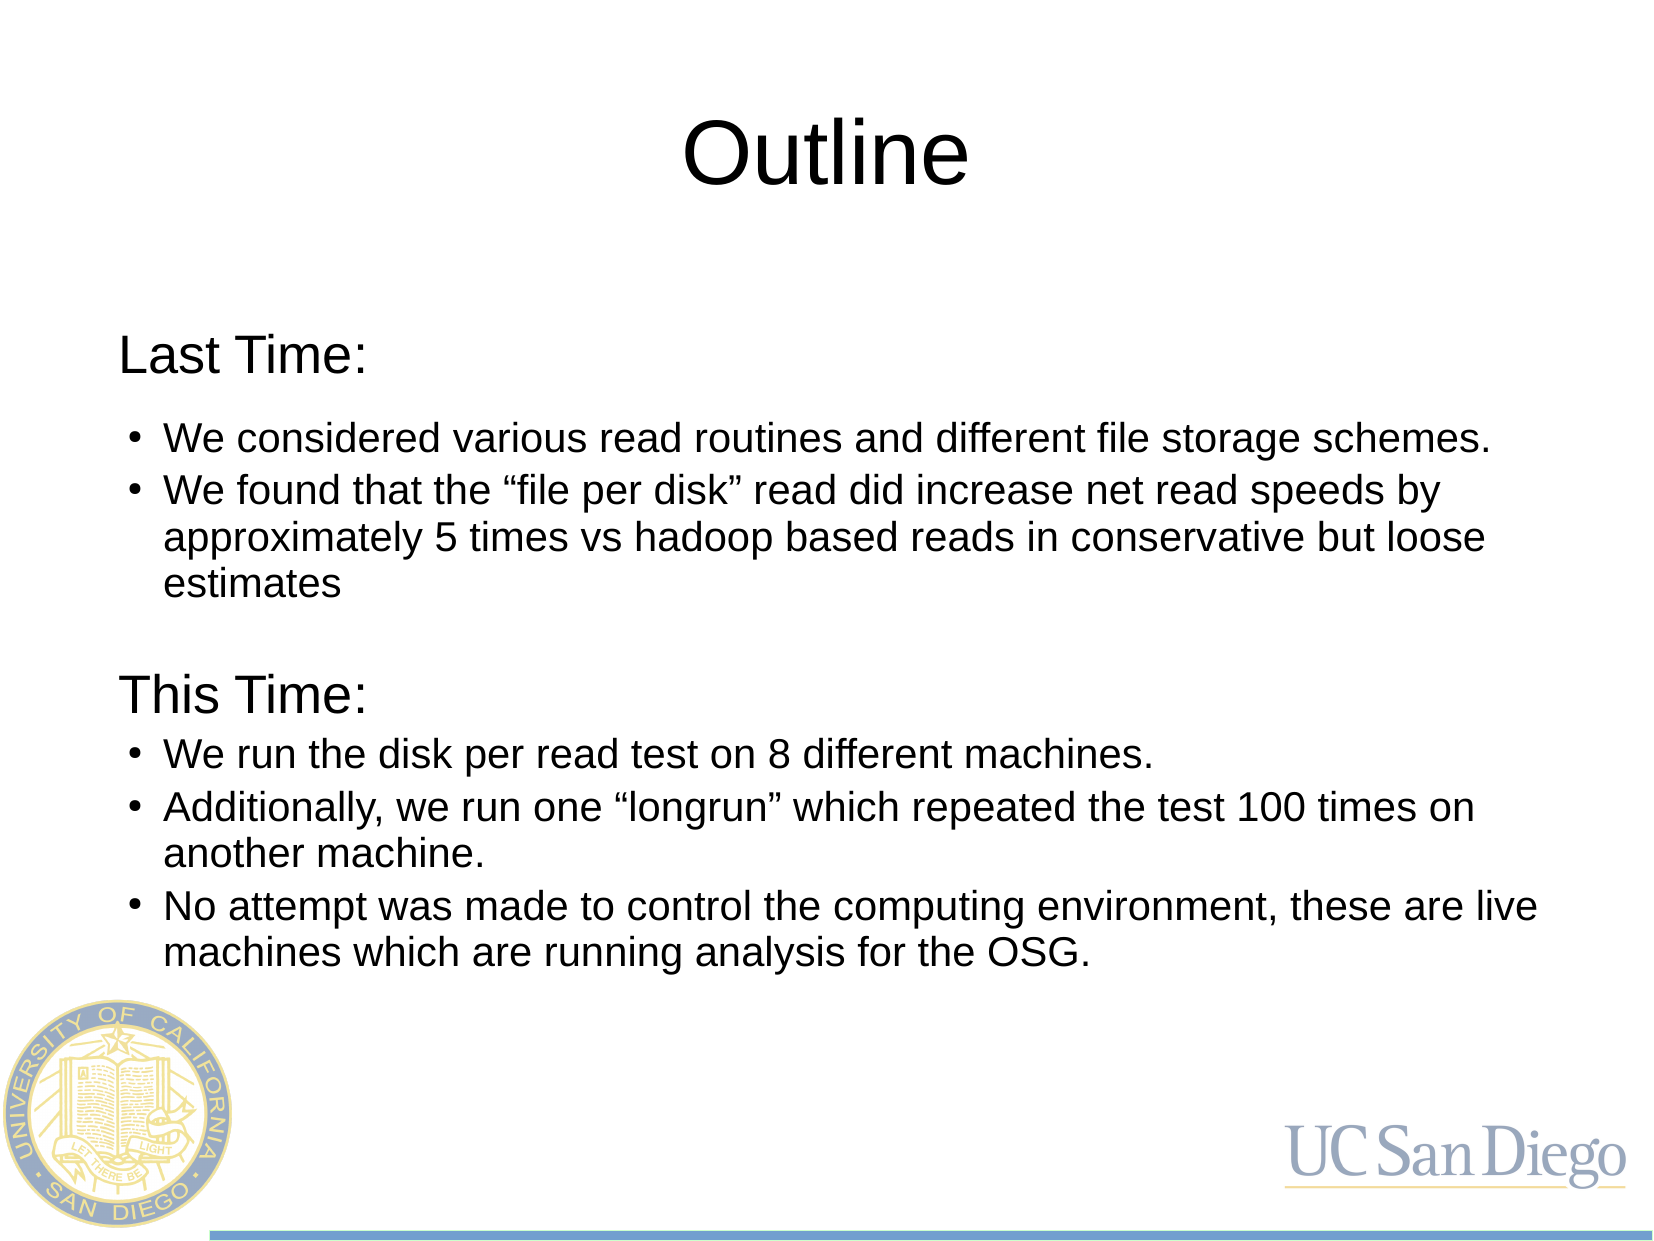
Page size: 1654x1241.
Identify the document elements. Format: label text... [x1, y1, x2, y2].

text_box [209, 1230, 1653, 1241]
picture [0, 995, 234, 1231]
subtitle Last Time: We considered various read routines and different file storage schemes. We found that the “file per disk” read did increase net read speeds by approximately 5 times vs hadoop based reads in conservative but loose estimates This Time: We run the disk per read test on 8 different machines. Additionally, we run one “longrun” which repeated the test 100 times on another machine. No attempt was made to control the computing environment, these are live machines which are running analysis for the OSG. [82, 290, 1571, 1010]
picture [1253, 1089, 1653, 1230]
title Outline [82, 49, 1571, 257]
